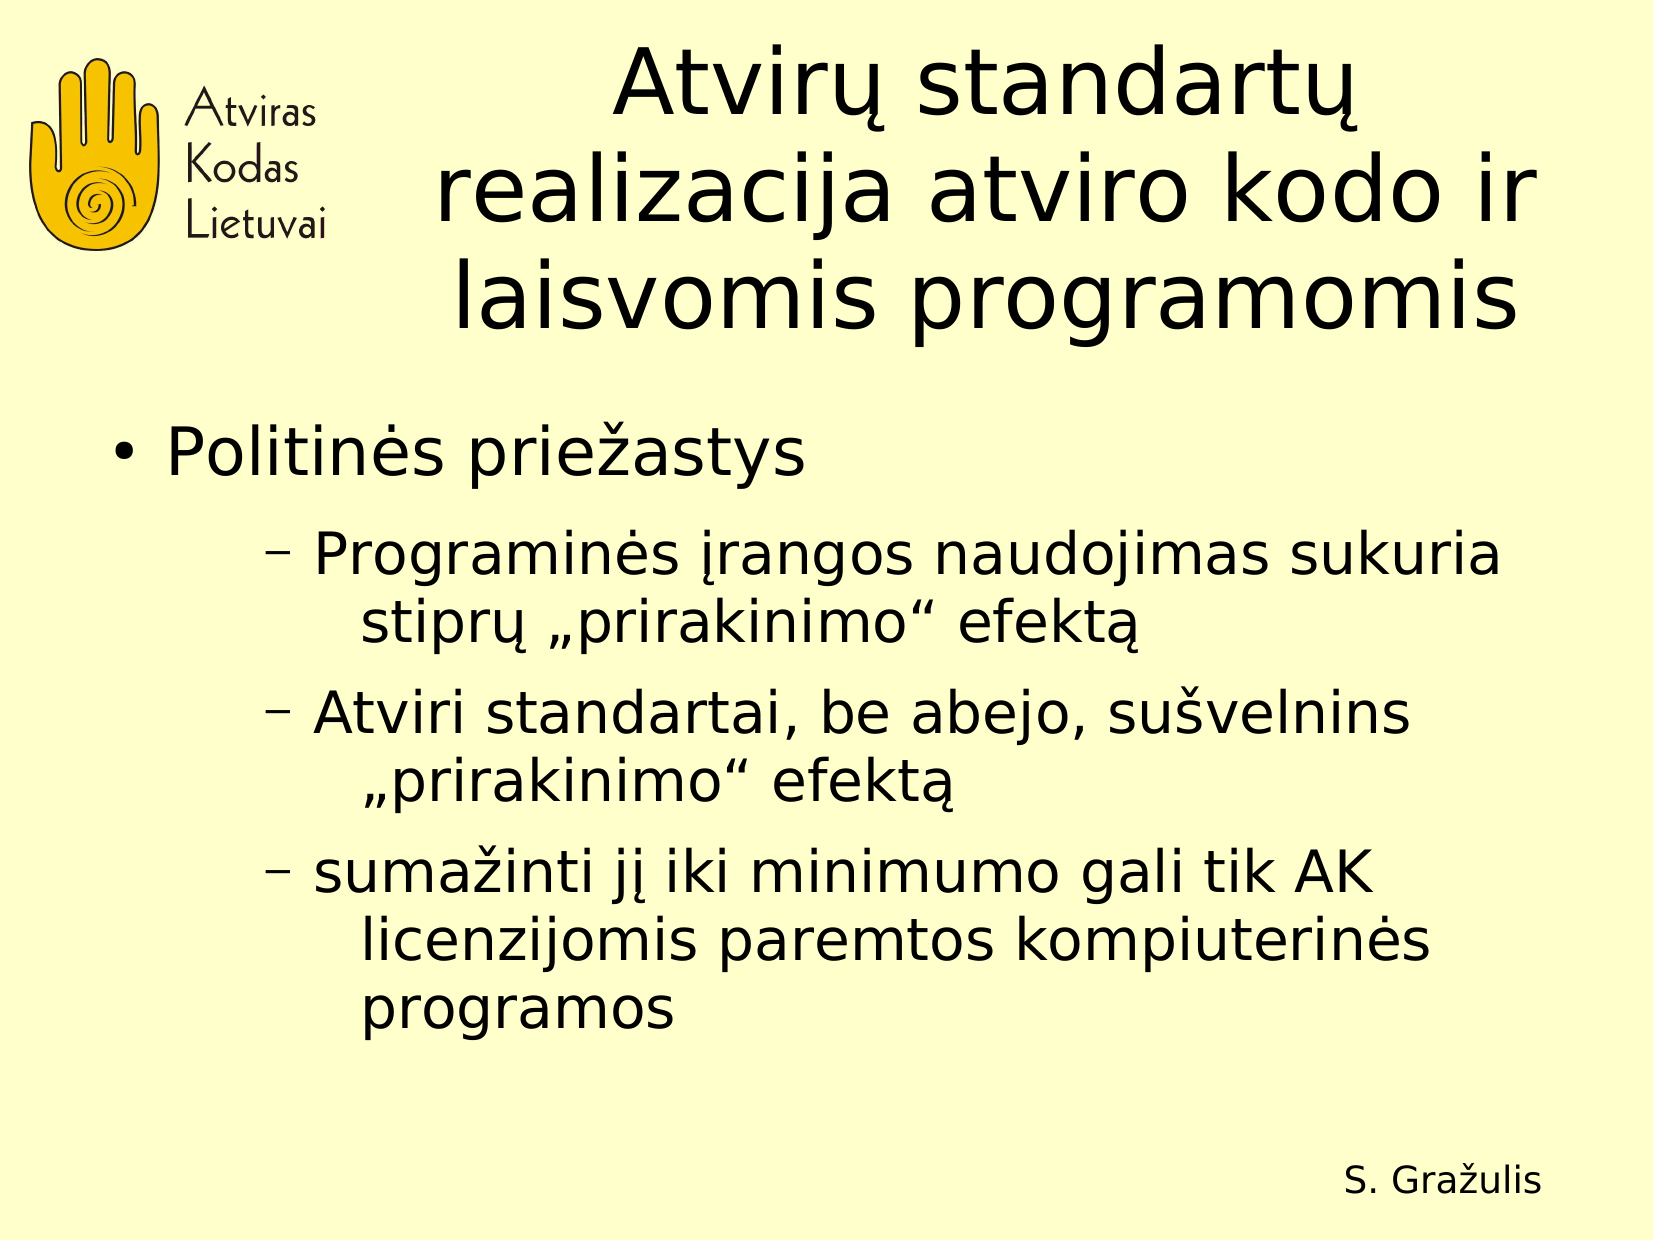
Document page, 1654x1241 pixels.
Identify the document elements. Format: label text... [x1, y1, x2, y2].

picture [29, 58, 325, 251]
list Politinės priežastys Programinės įrangos naudojimas sukuria stiprų „prirakinimo“ efektą Atviri standartai, be abejo, sušvelnins „prirakinimo“ efektą sumažinti jį iki minimumo gali tik AK licenzijomis paremtos kompiuterinės programos [76, 413, 1565, 1123]
title Atvirų standartų realizacija atviro kodo ir laisvomis programomis [407, 22, 1565, 358]
